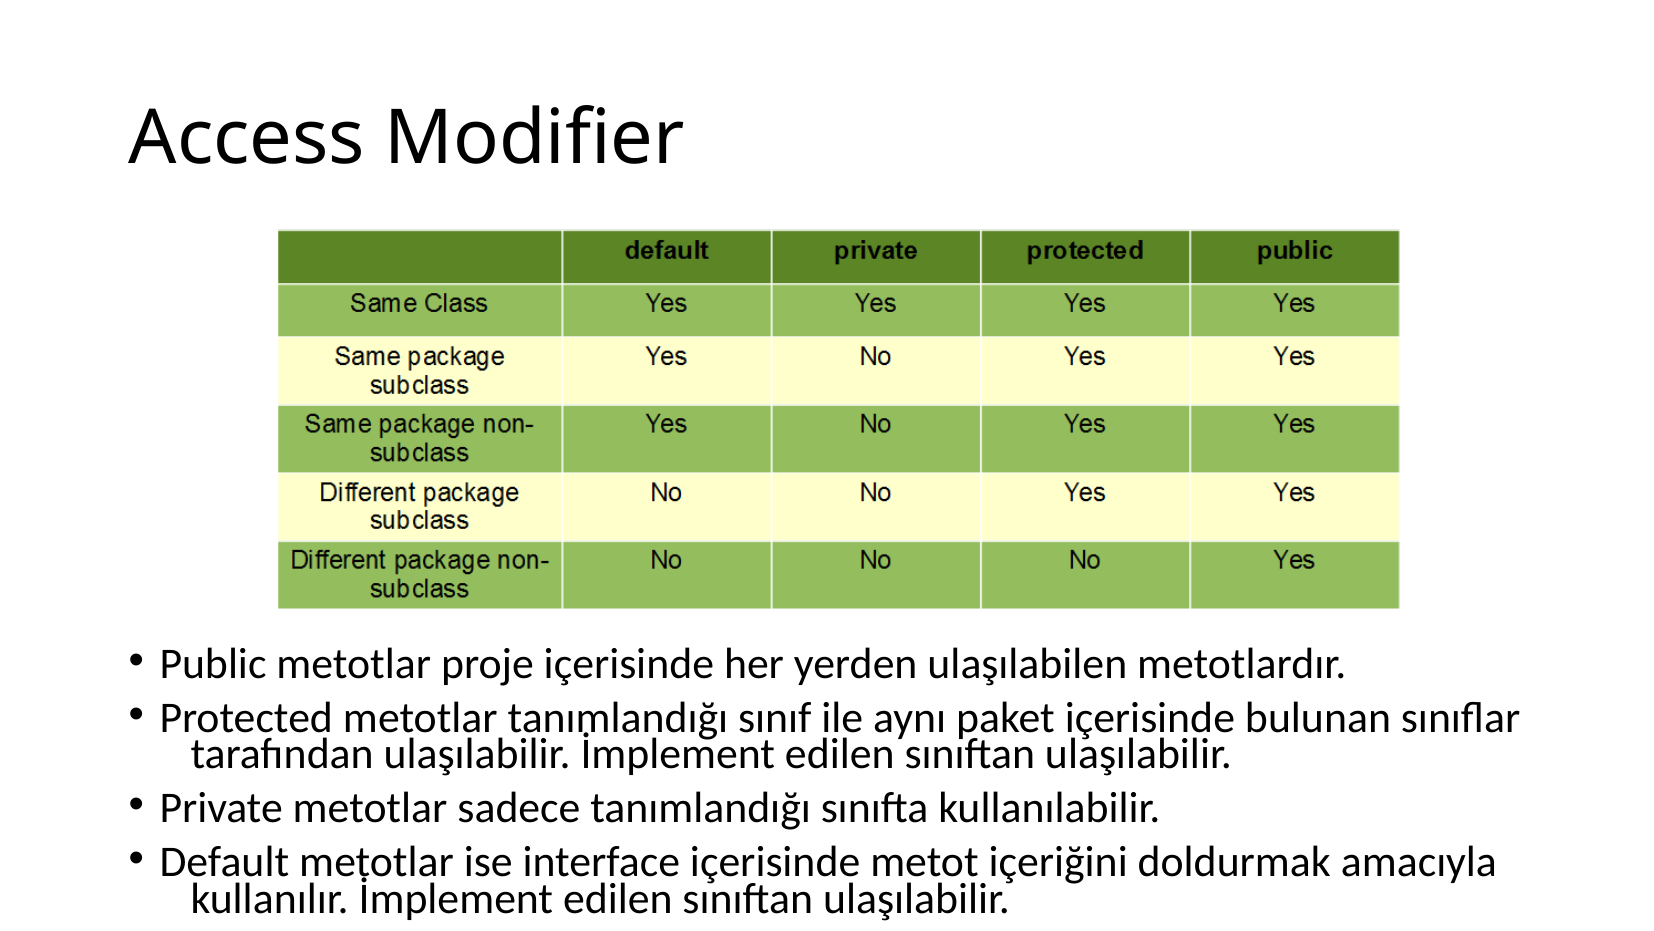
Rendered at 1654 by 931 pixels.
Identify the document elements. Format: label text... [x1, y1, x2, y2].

list Public metotlar proje içerisinde her yerden ulaşılabilen metotlardır. Protected metotlar tanımlandığı sınıf ile aynı paket içerisinde bulunan sınıflar tarafından ulaşılabilir. İmplement edilen sınıftan ulaşılabilir. Private metotlar sadece tanımlandığı sınıfta kullanılabilir. Default metotlar ise interface içerisinde metot içeriğini doldurmak amacıyla kullanılır. İmplement edilen sınıftan ulaşılabilir. [113, 641, 1540, 931]
title Access Modifier [113, 49, 1540, 230]
picture [278, 229, 1403, 613]
